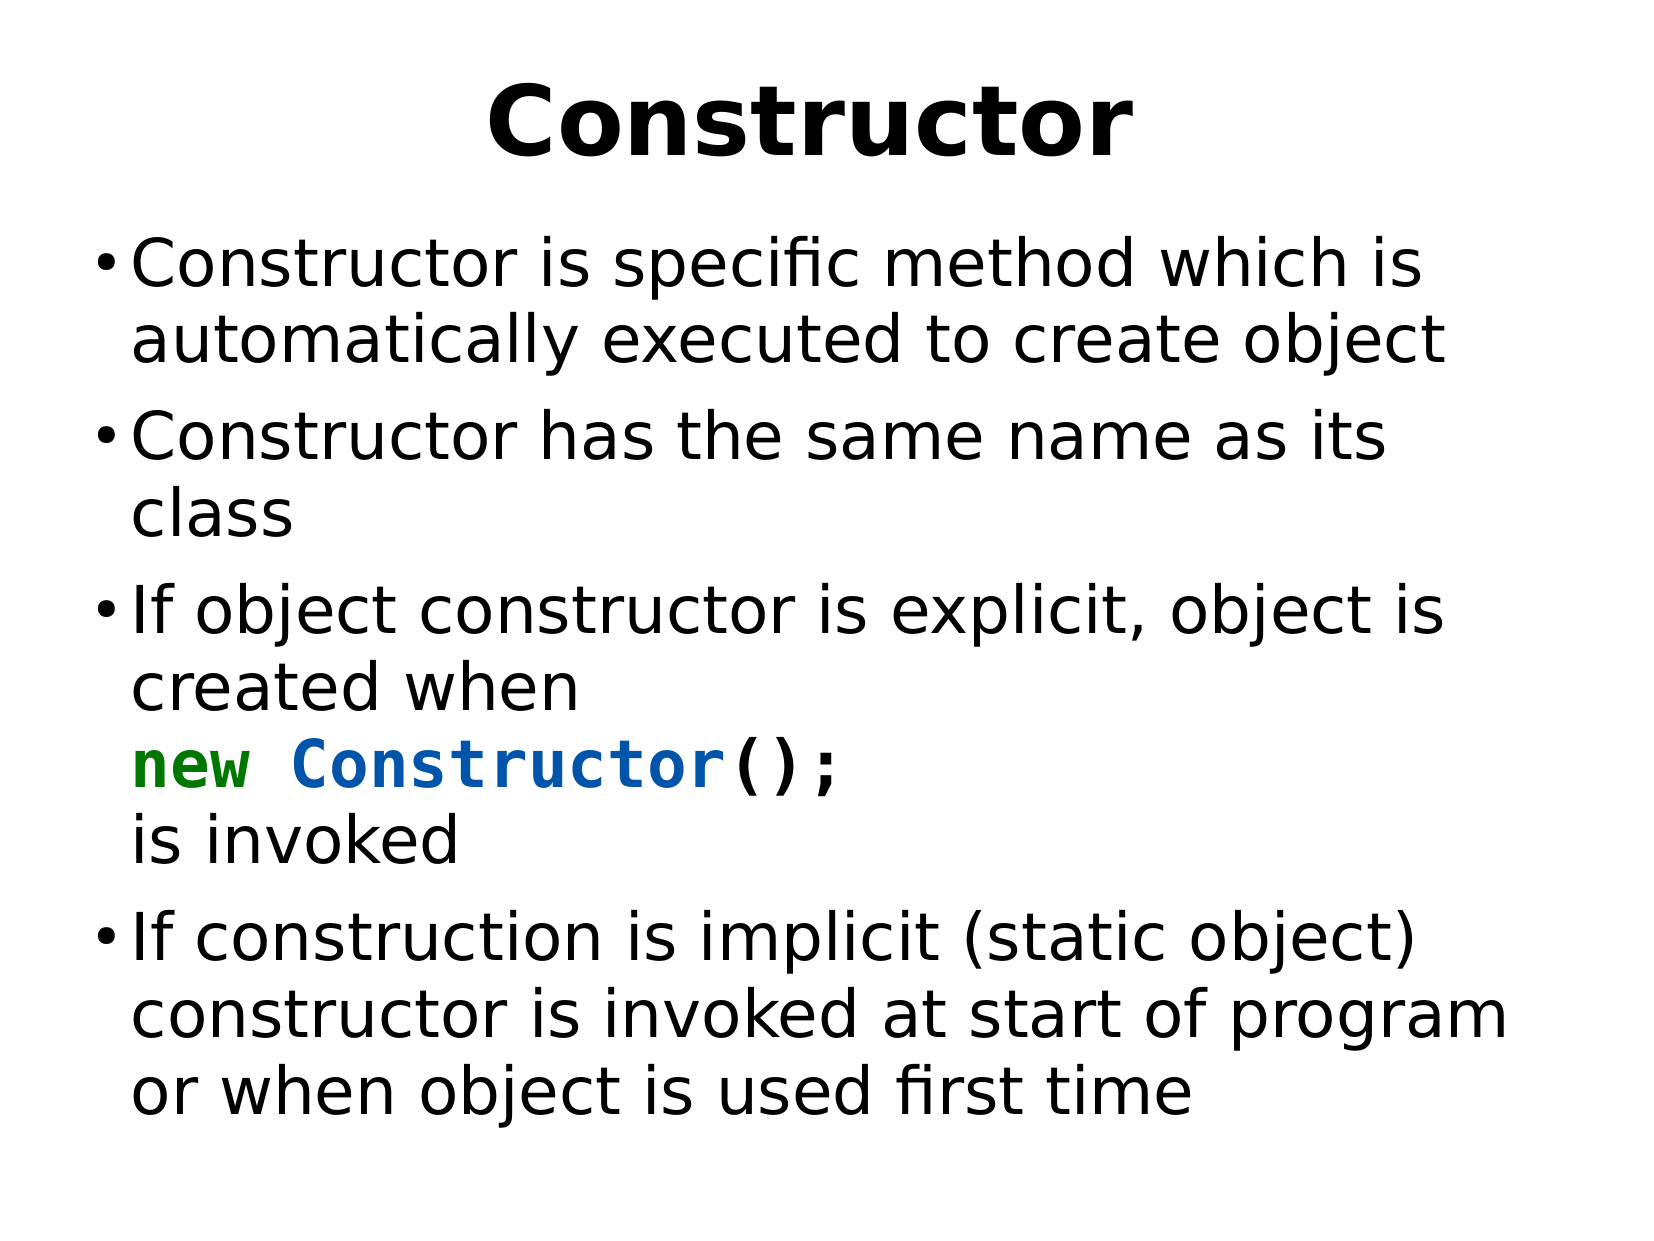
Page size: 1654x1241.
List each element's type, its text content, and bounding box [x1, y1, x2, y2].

list Constructor is specific method which is automatically executed to create object Constructor has the same name as its class If object constructor is explicit, object is created when new Constructor(); is invoked If construction is implicit (static object) constructor is invoked at start of program or when object is used first time [82, 225, 1538, 1186]
title Constructor [82, 49, 1571, 196]
